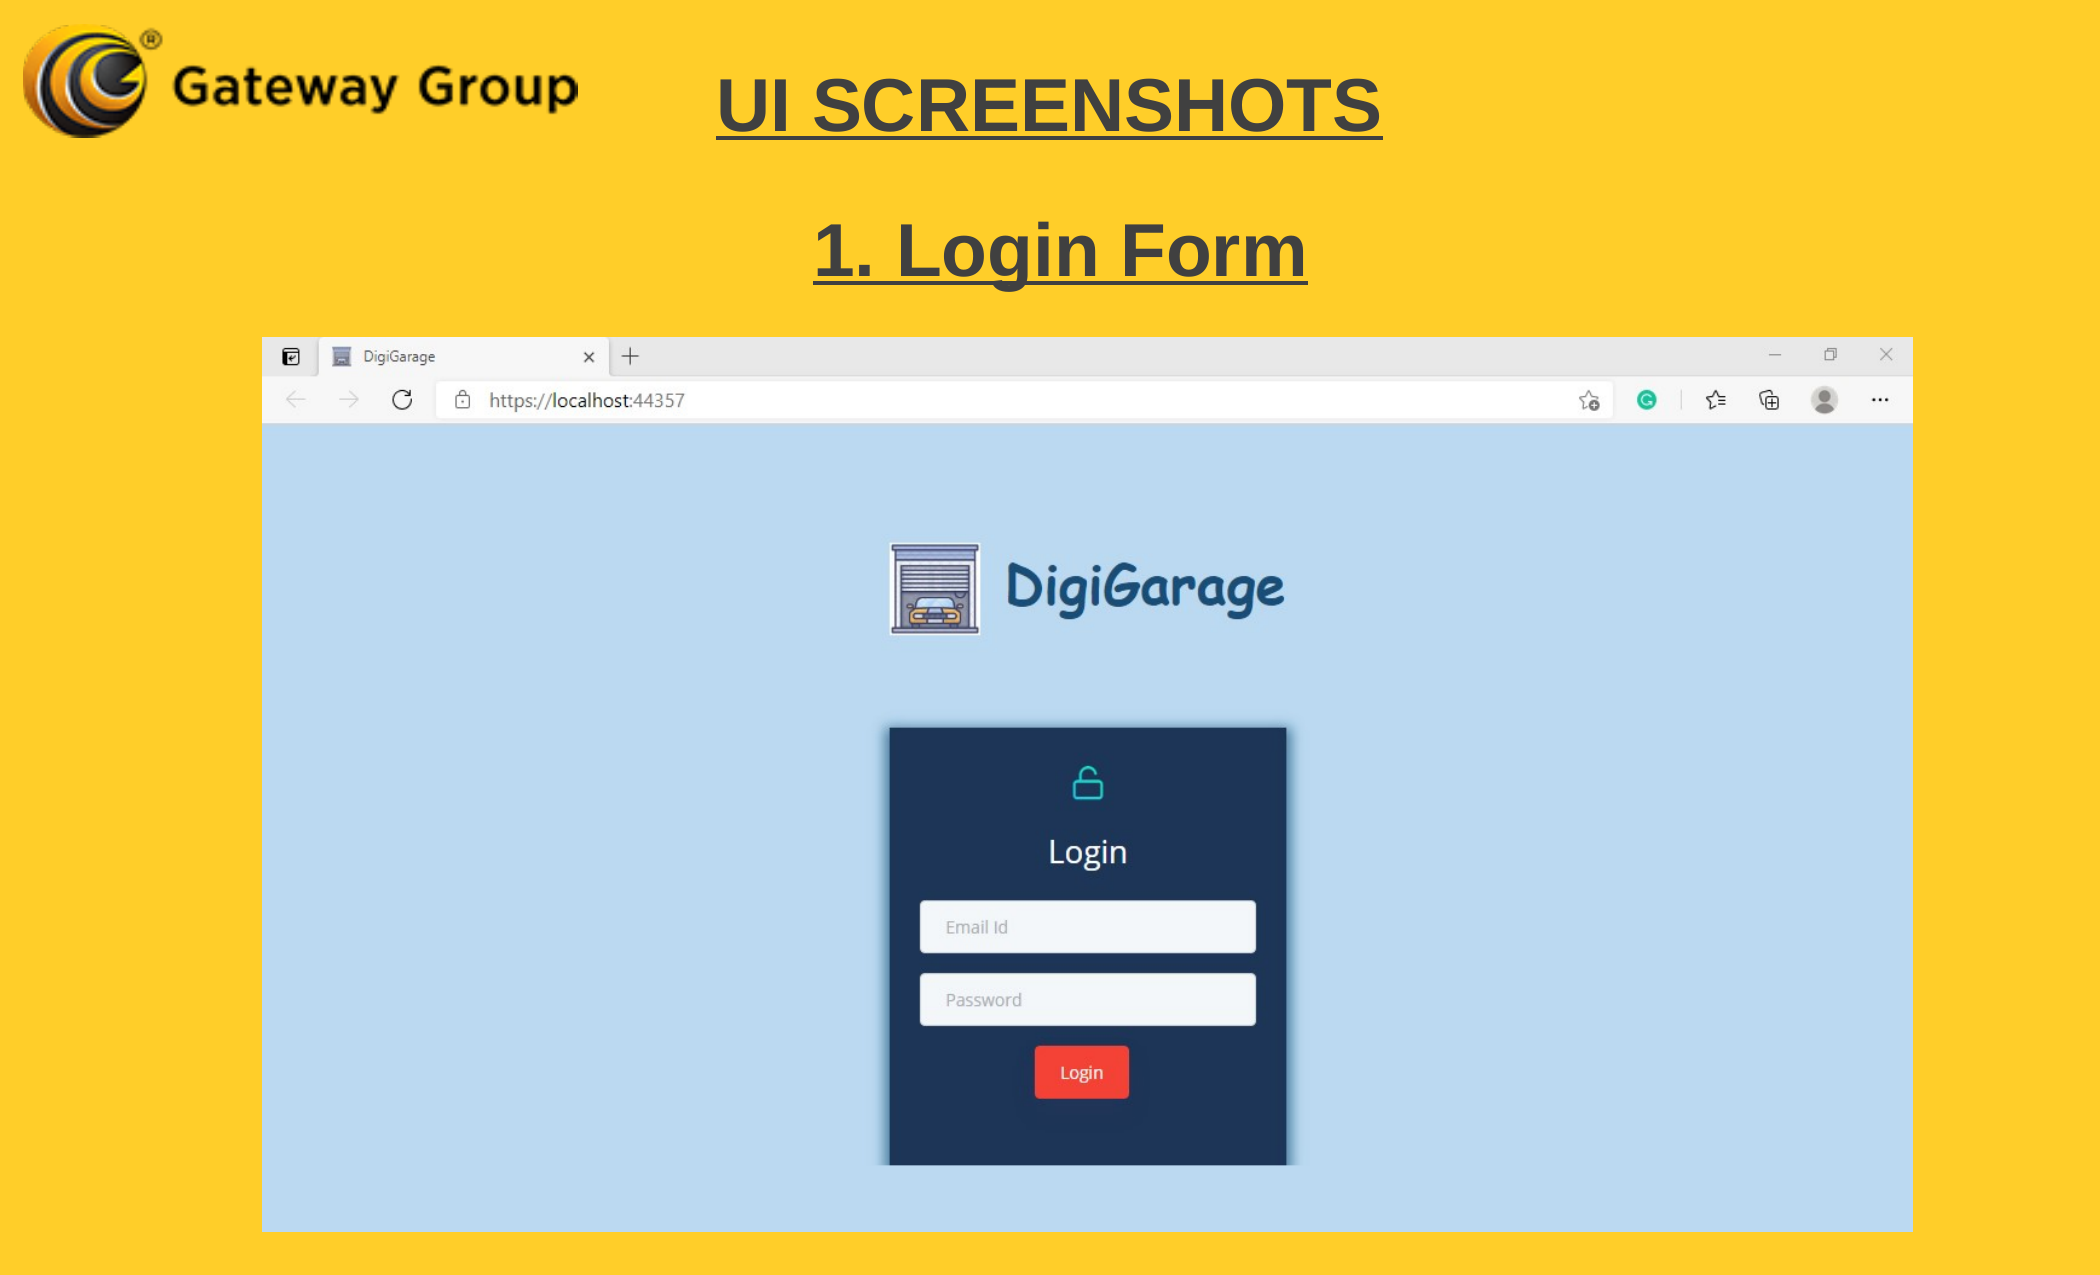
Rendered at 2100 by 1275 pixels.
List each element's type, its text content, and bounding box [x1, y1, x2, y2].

text_box UI SCREENSHOTS [0, 30, 2100, 173]
picture [23, 24, 578, 138]
text_box 1. Login Form [712, 201, 1409, 300]
picture [262, 337, 1913, 1232]
